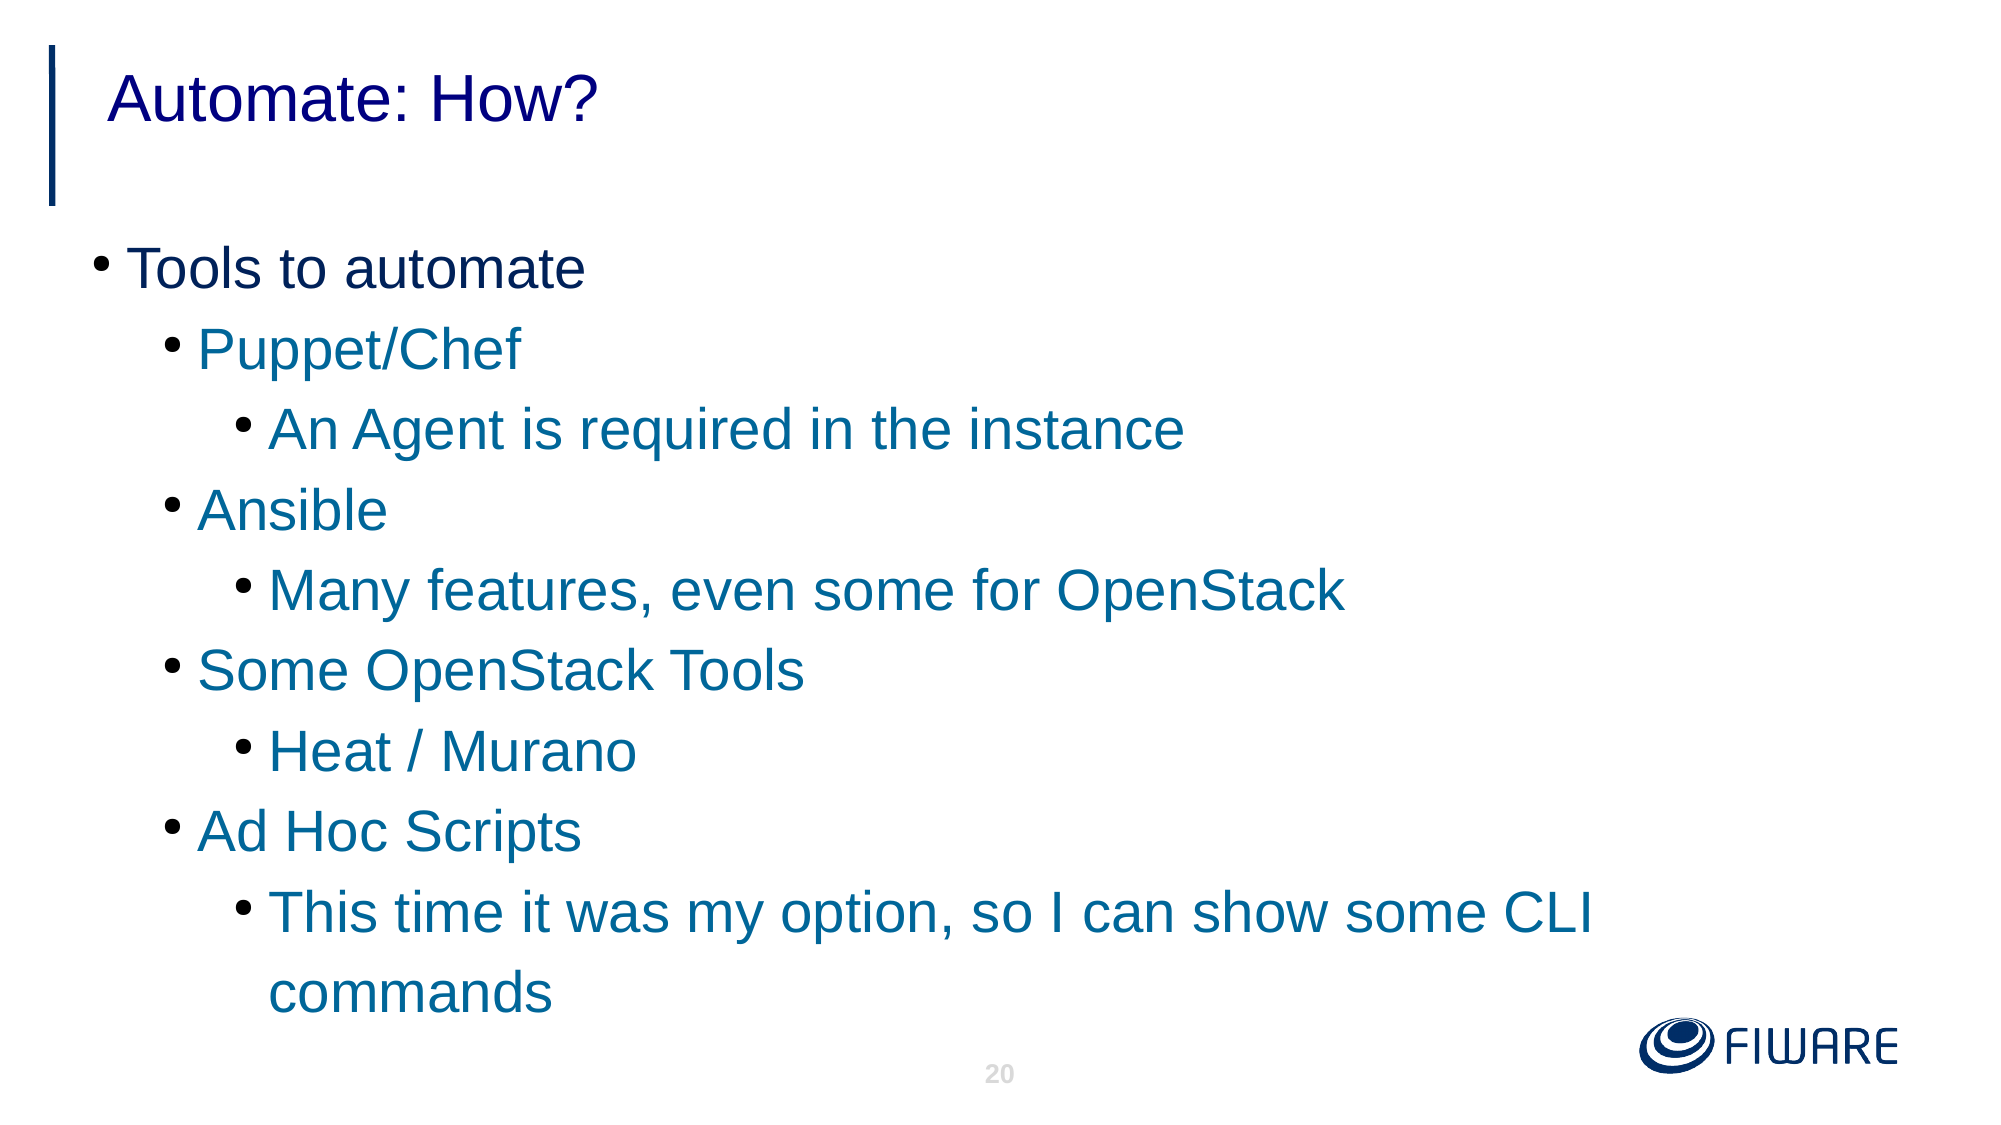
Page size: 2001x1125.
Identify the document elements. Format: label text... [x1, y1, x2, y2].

slide_number <number> [887, 1042, 1113, 1103]
title Automate: How? [92, 47, 1704, 178]
picture [1635, 1012, 1905, 1077]
text_box Tools to automate Puppet/Chef An Agent is required in the instance Ansible Many features, even some for OpenStack Some OpenStack Tools Heat / Murano Ad Hoc Scripts This time it was my option, so I can show some CLI commands [76, 212, 1902, 1032]
